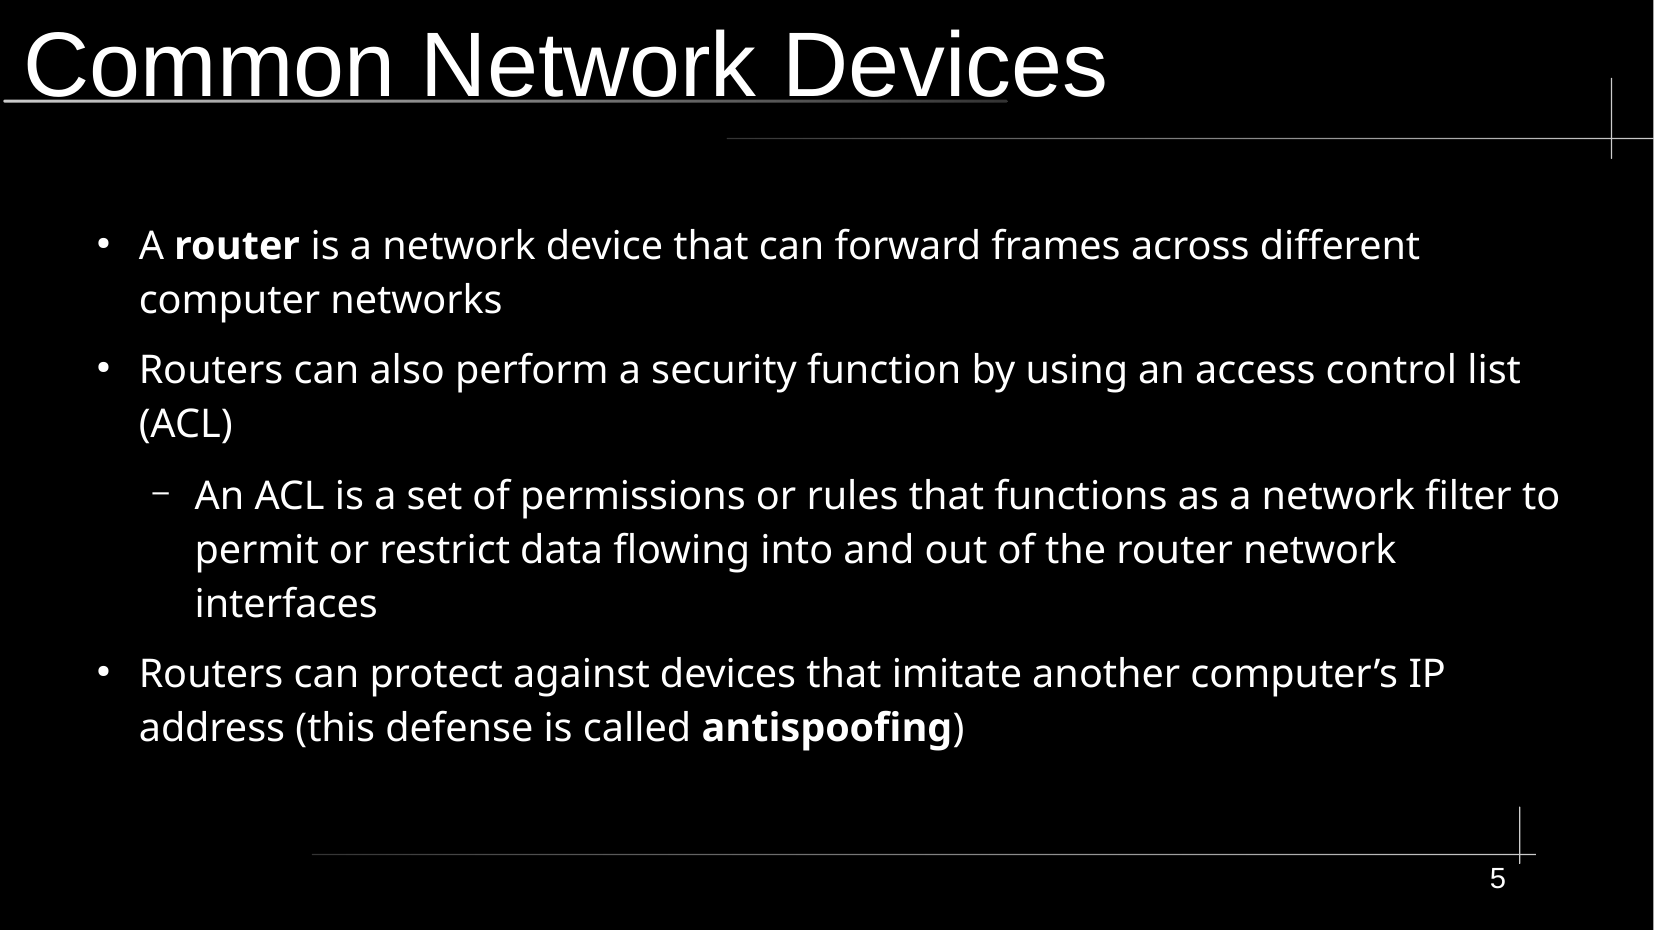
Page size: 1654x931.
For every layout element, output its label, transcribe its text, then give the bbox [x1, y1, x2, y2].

list A router is a network device that can forward frames across different computer networks Routers can also perform a security function by using an access control list (ACL) An ACL is a set of permissions or rules that functions as a network filter to permit or restrict data flowing into and out of the router network interfaces Routers can protect against devices that imitate another computer’s IP address (this defense is called antispoofing) [82, 217, 1571, 758]
title Common Network Devices [23, 11, 1589, 119]
